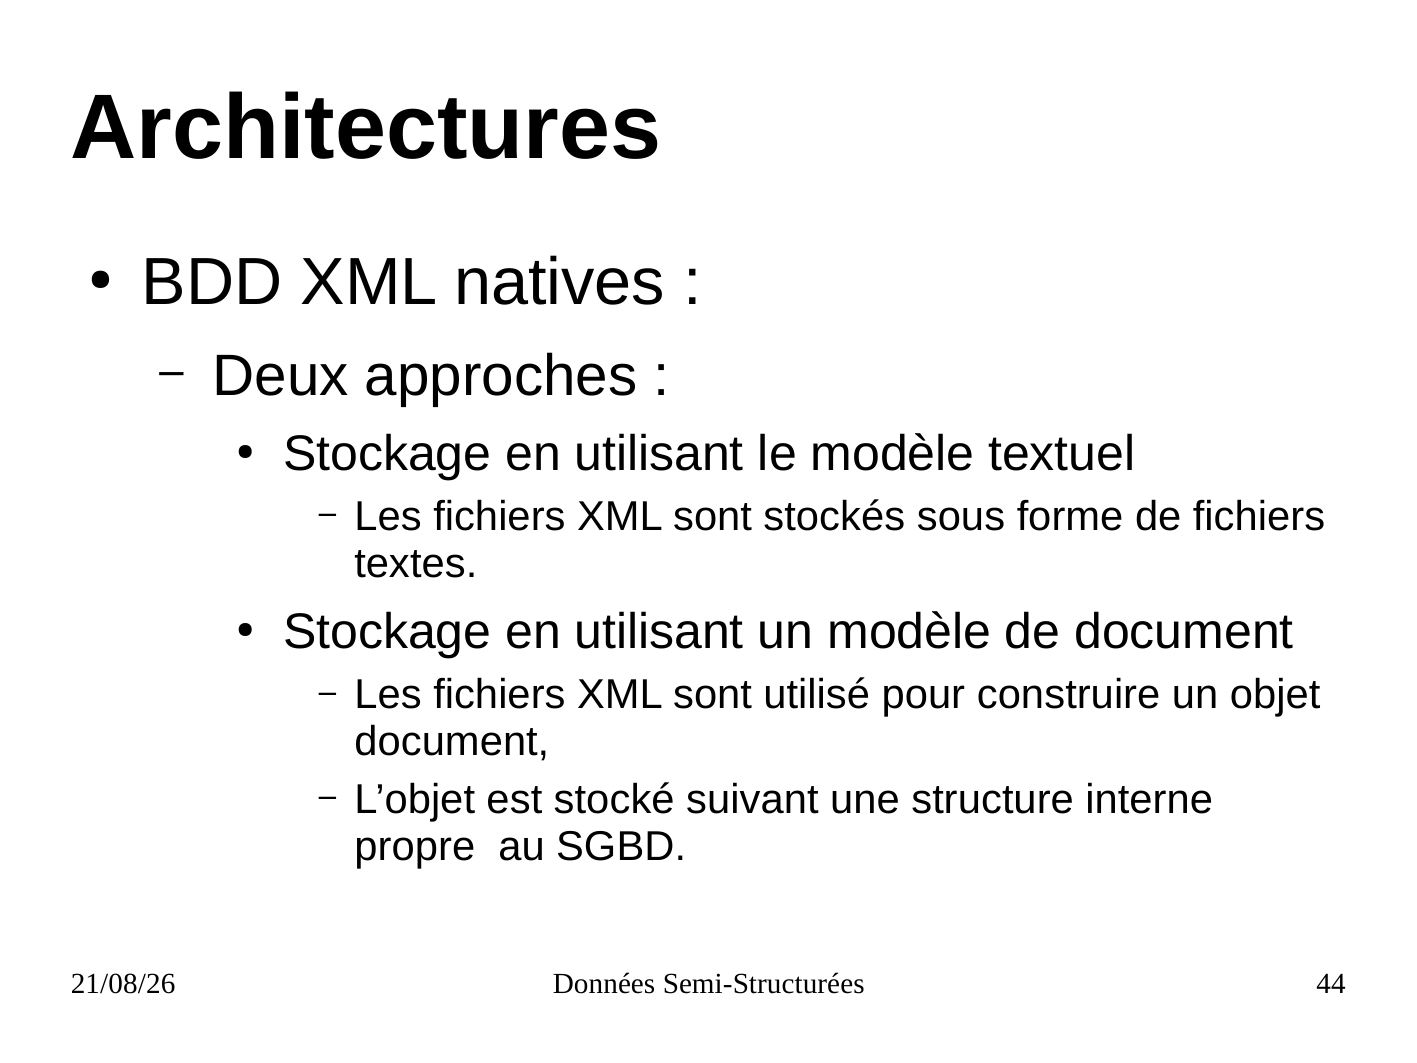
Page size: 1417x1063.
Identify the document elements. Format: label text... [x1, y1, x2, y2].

list BDD XML natives : Deux approches : Stockage en utilisant le modèle textuel Les fichiers XML sont stockés sous forme de fichiers textes. Stockage en utilisant un modèle de document Les fichiers XML sont utilisé pour construire un objet document, L’objet est stocké suivant une structure interne propre au SGBD. [70, 244, 1346, 925]
title Architectures [70, 42, 1346, 212]
